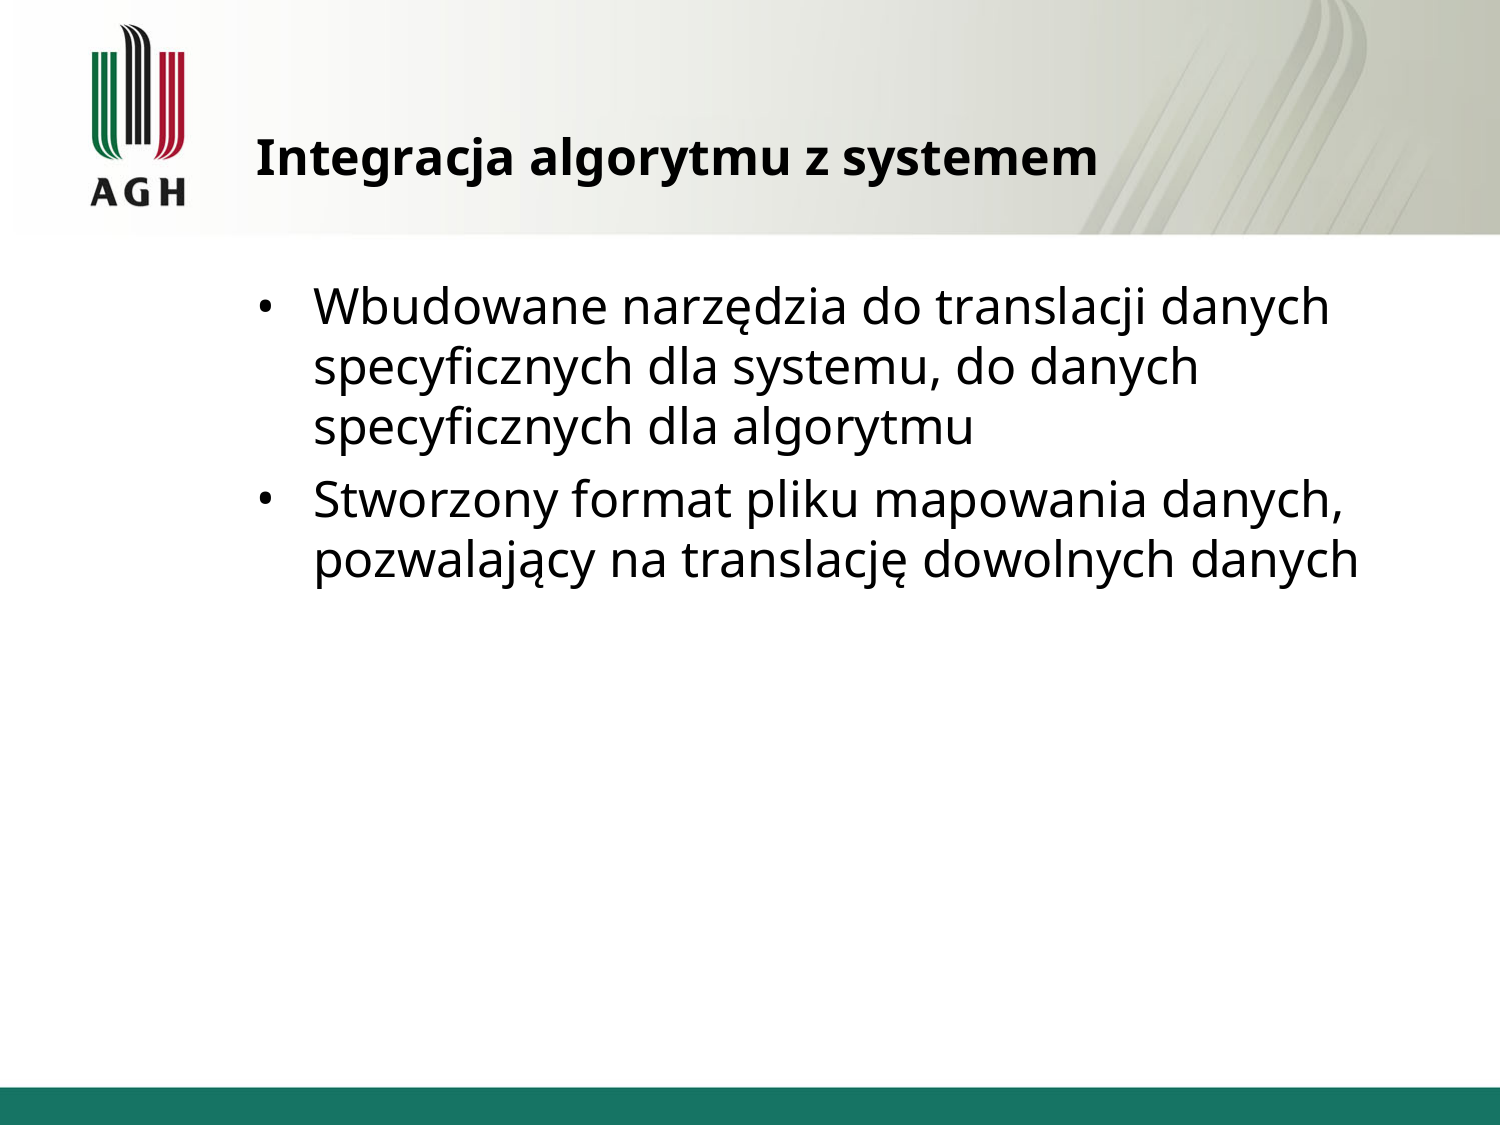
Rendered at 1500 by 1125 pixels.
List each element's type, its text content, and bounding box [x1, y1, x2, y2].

title Integracja algorytmu z systemem [242, 78, 1425, 233]
picture [0, 0, 1500, 1125]
list Wbudowane narzędzia do translacji danych specyficznych dla systemu, do danych specyficznych dla algorytmu Stworzony format pliku mapowania danych, pozwalający na translację dowolnych danych [242, 267, 1425, 1005]
